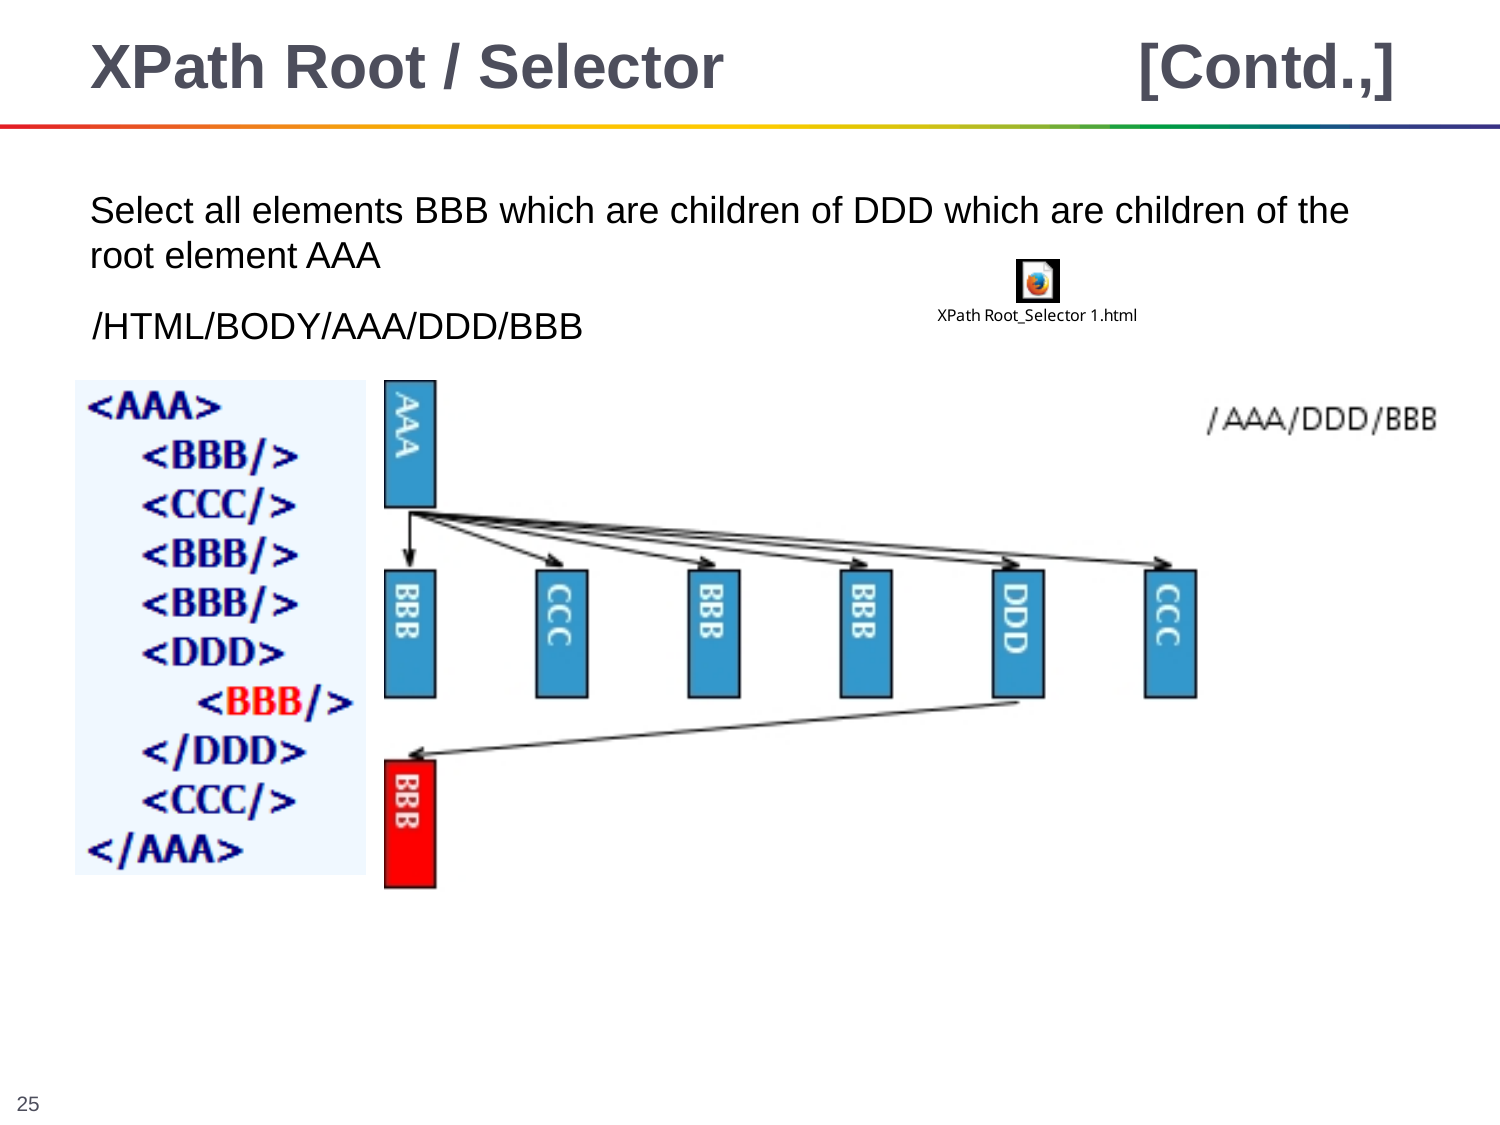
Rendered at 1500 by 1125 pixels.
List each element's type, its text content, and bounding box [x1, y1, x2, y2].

picture [384, 380, 1449, 893]
text_box /HTML/BODY/AAA/DDD/BBB [77, 295, 600, 355]
picture [75, 380, 366, 875]
text_box Select all elements BBB which are children of DDD which are children of the root element AAA [74, 179, 1425, 284]
chart [916, 259, 1158, 332]
title XPath Root / Selector [Contd.,] [75, 17, 1425, 109]
